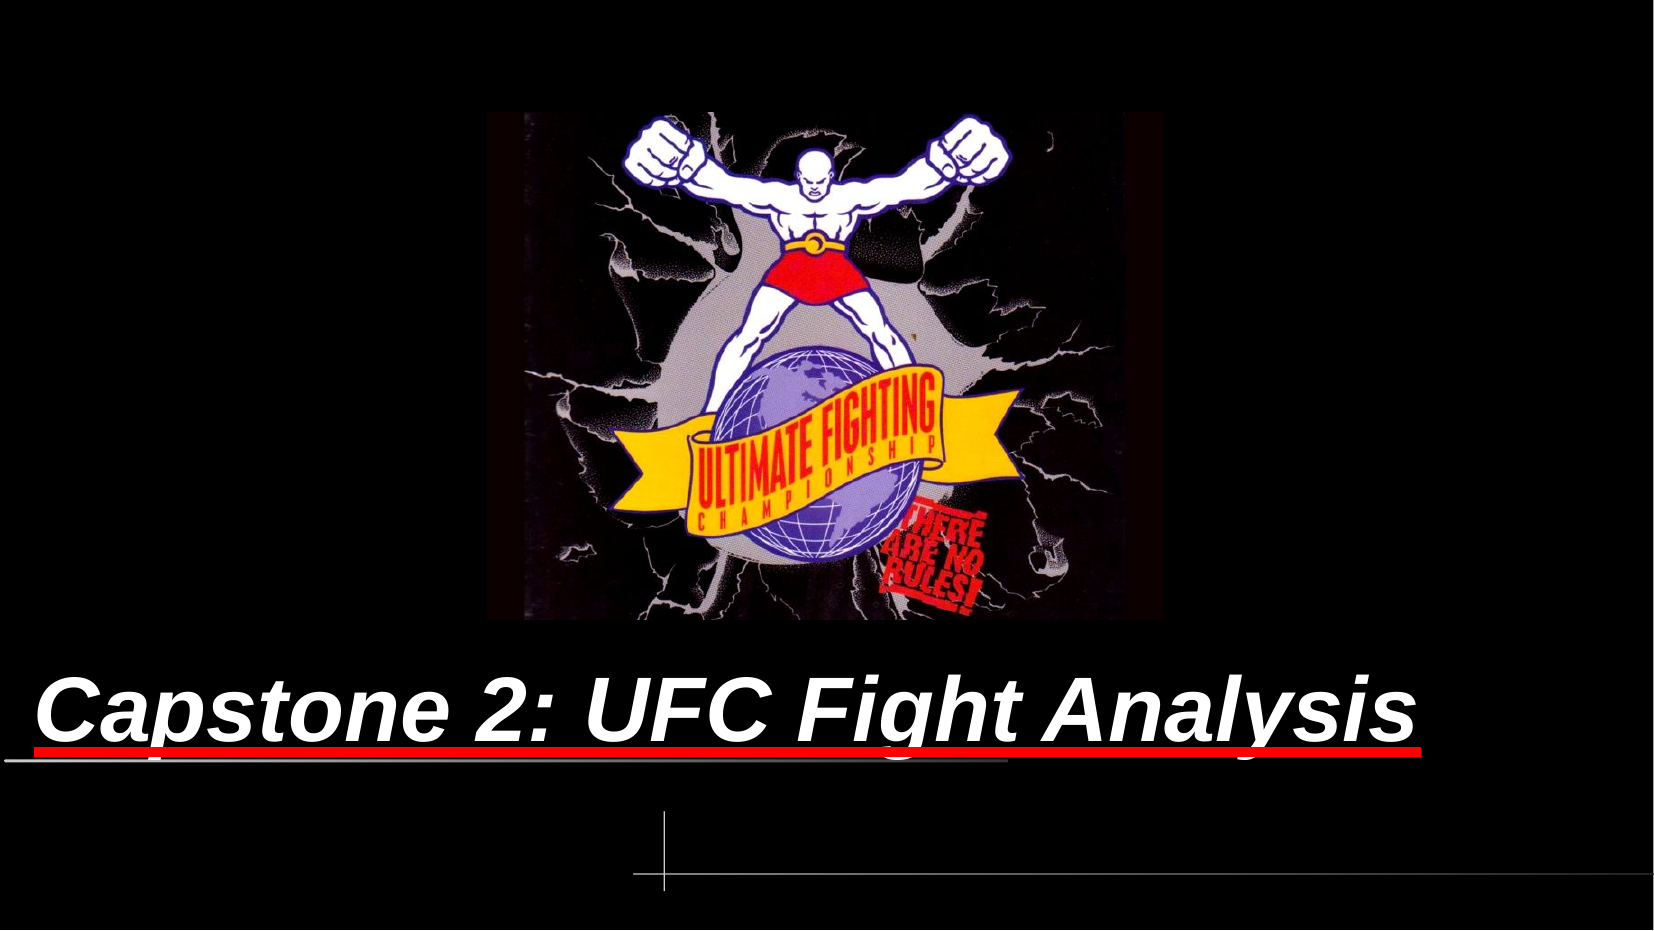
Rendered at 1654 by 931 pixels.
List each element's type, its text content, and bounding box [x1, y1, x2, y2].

title Capstone 2: UFC Fight Analysis [33, 637, 1651, 784]
picture [487, 112, 1163, 620]
